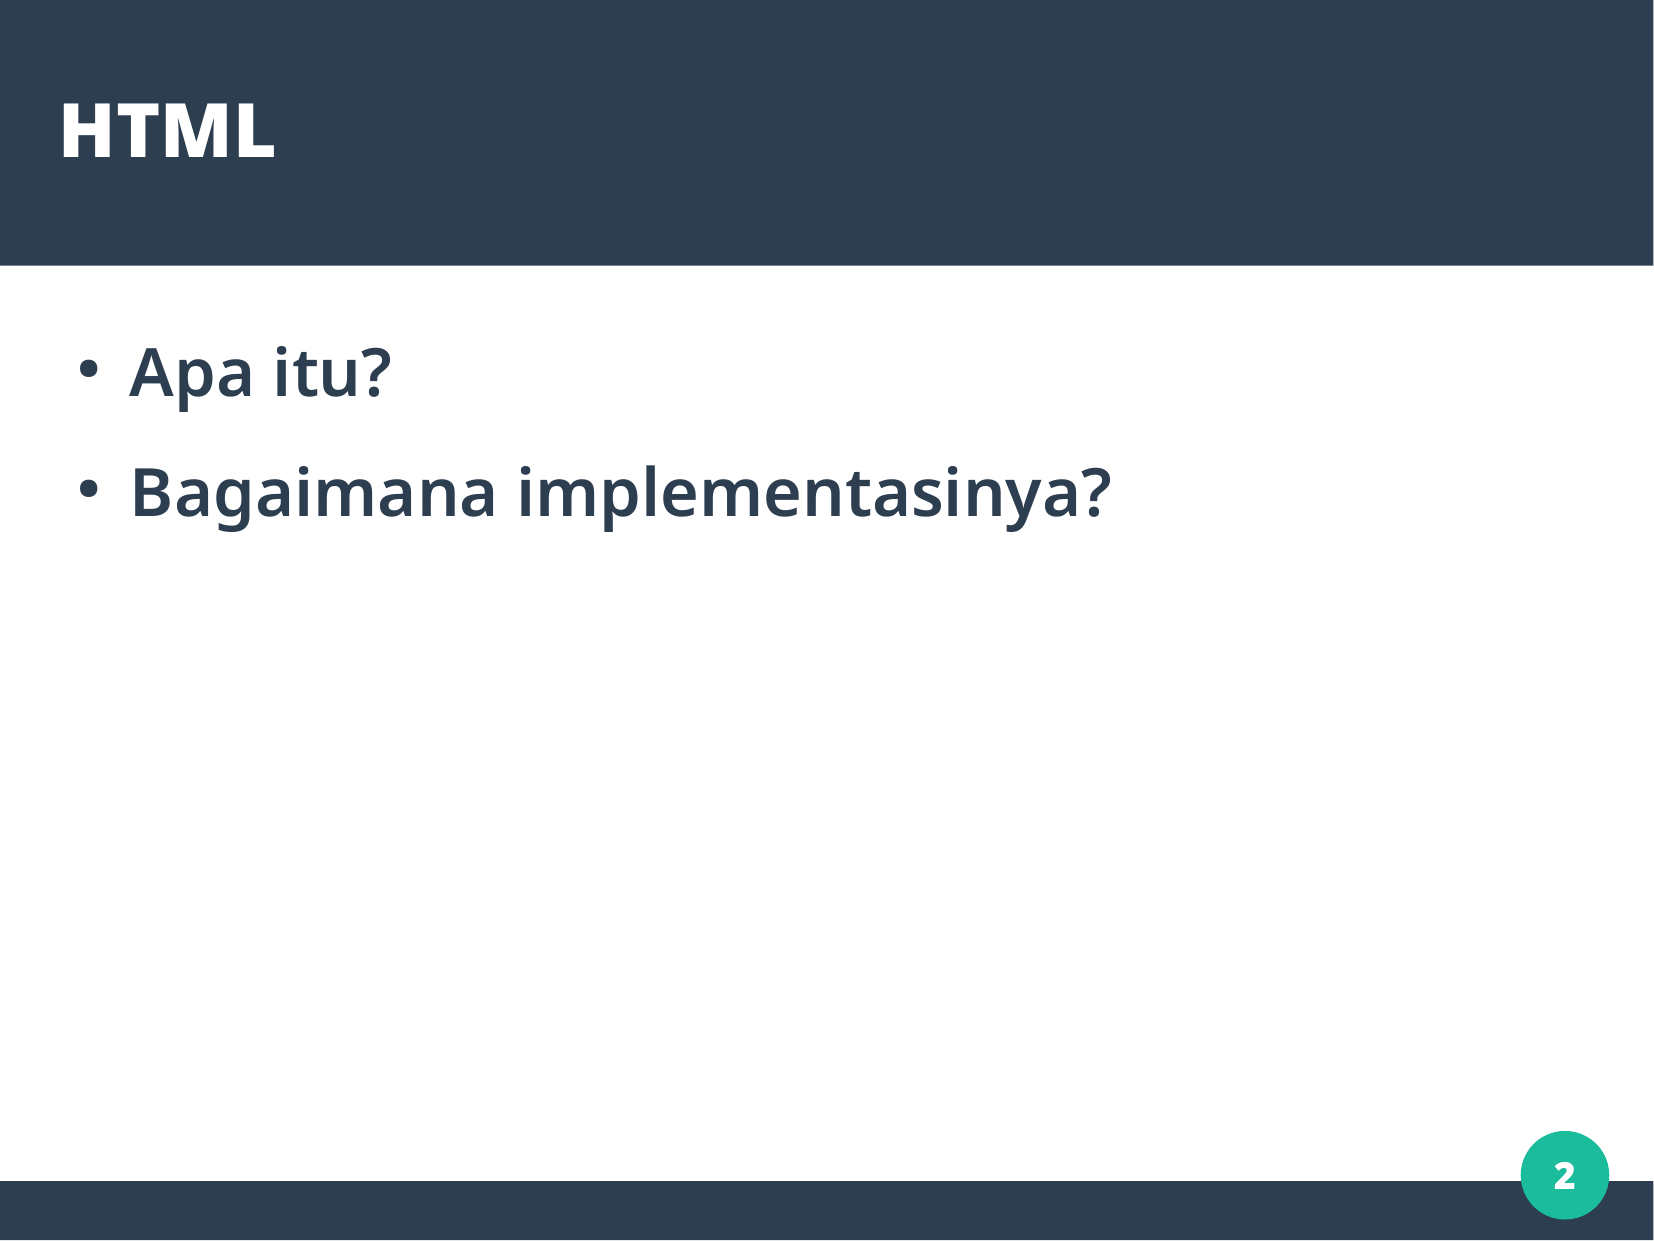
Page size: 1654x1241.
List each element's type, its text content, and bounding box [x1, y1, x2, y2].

title HTML [59, 49, 1595, 207]
list Apa itu? Bagaimana implementasinya? [59, 324, 1595, 1152]
